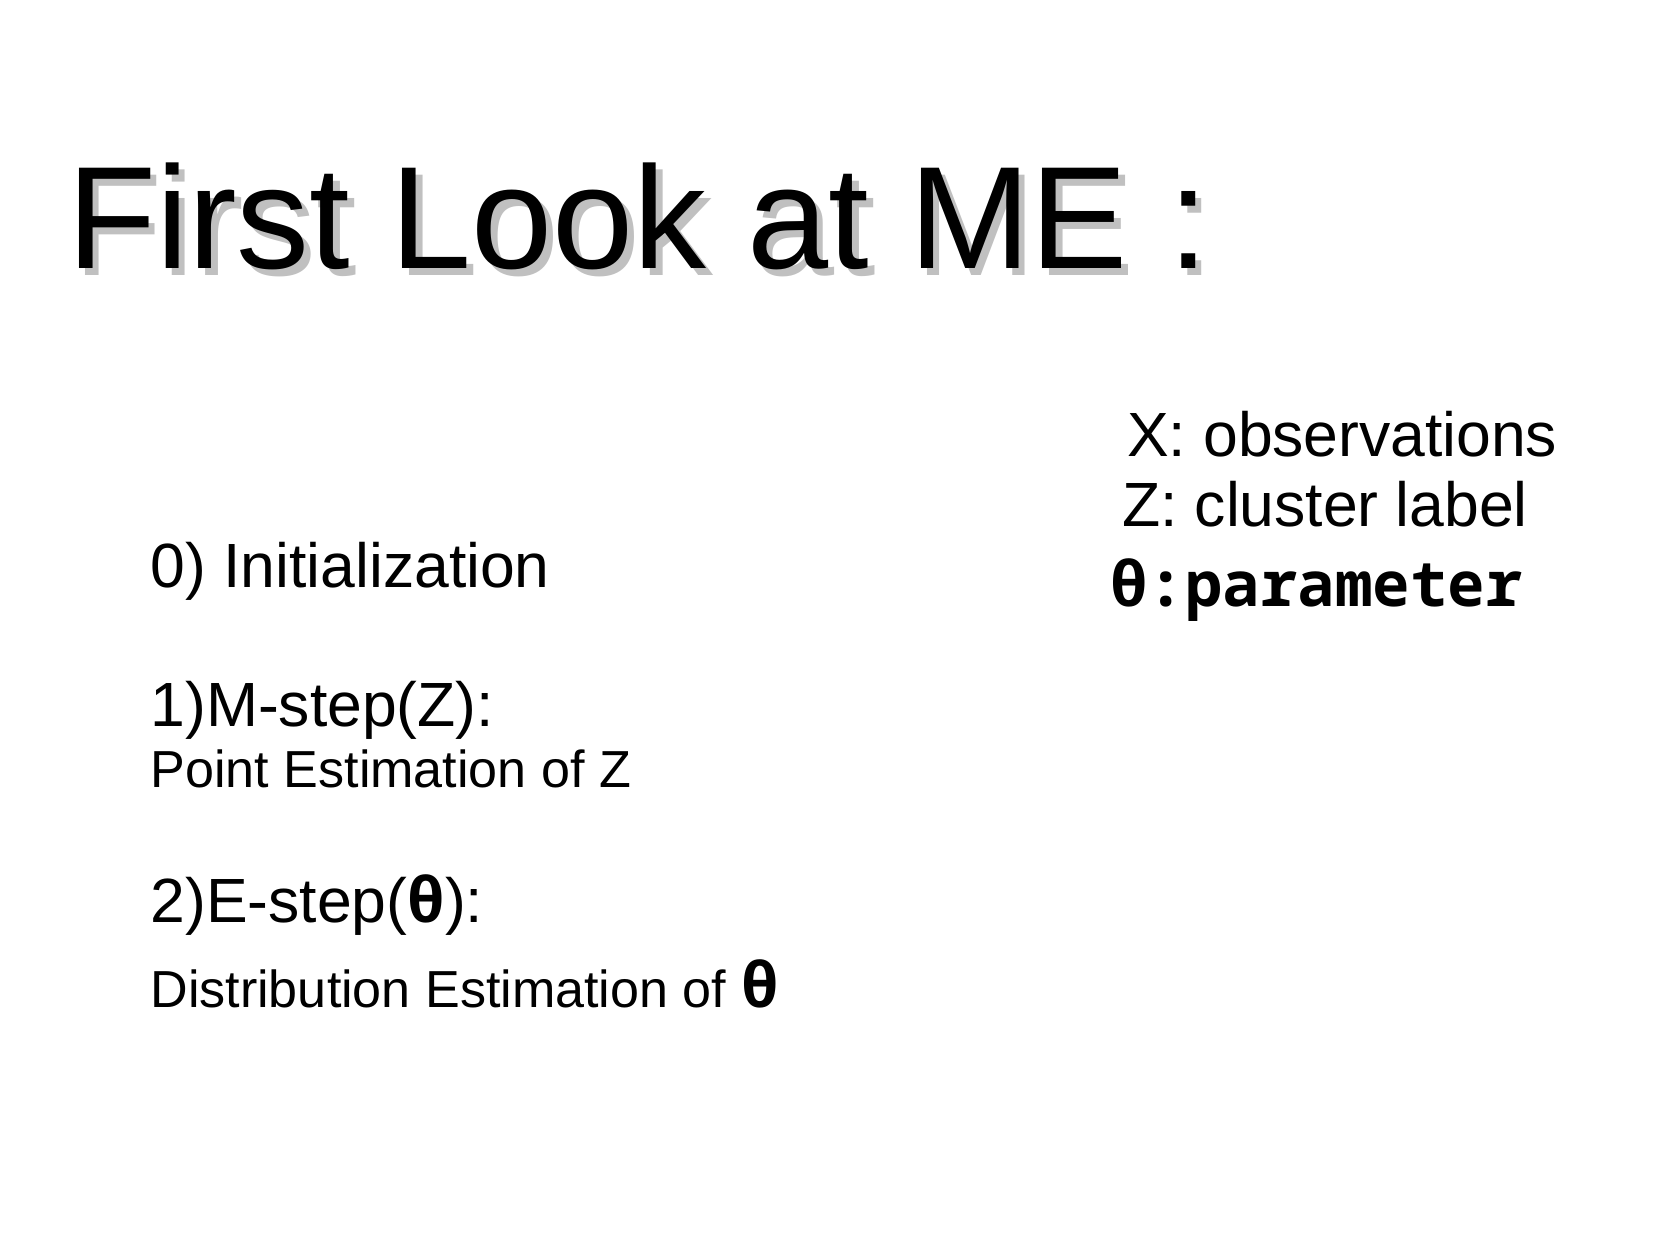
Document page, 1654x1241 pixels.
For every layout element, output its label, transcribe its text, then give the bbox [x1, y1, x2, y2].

text_box First Look at ME : [52, 129, 1605, 325]
text_box 0) Initialization 1)M-step(Z): Point Estimation of Z 2)E-step(θ): Distribution Estimation of θ [136, 523, 1050, 1129]
text_box X: observations Z: cluster label θ:parameter [896, 392, 1654, 715]
